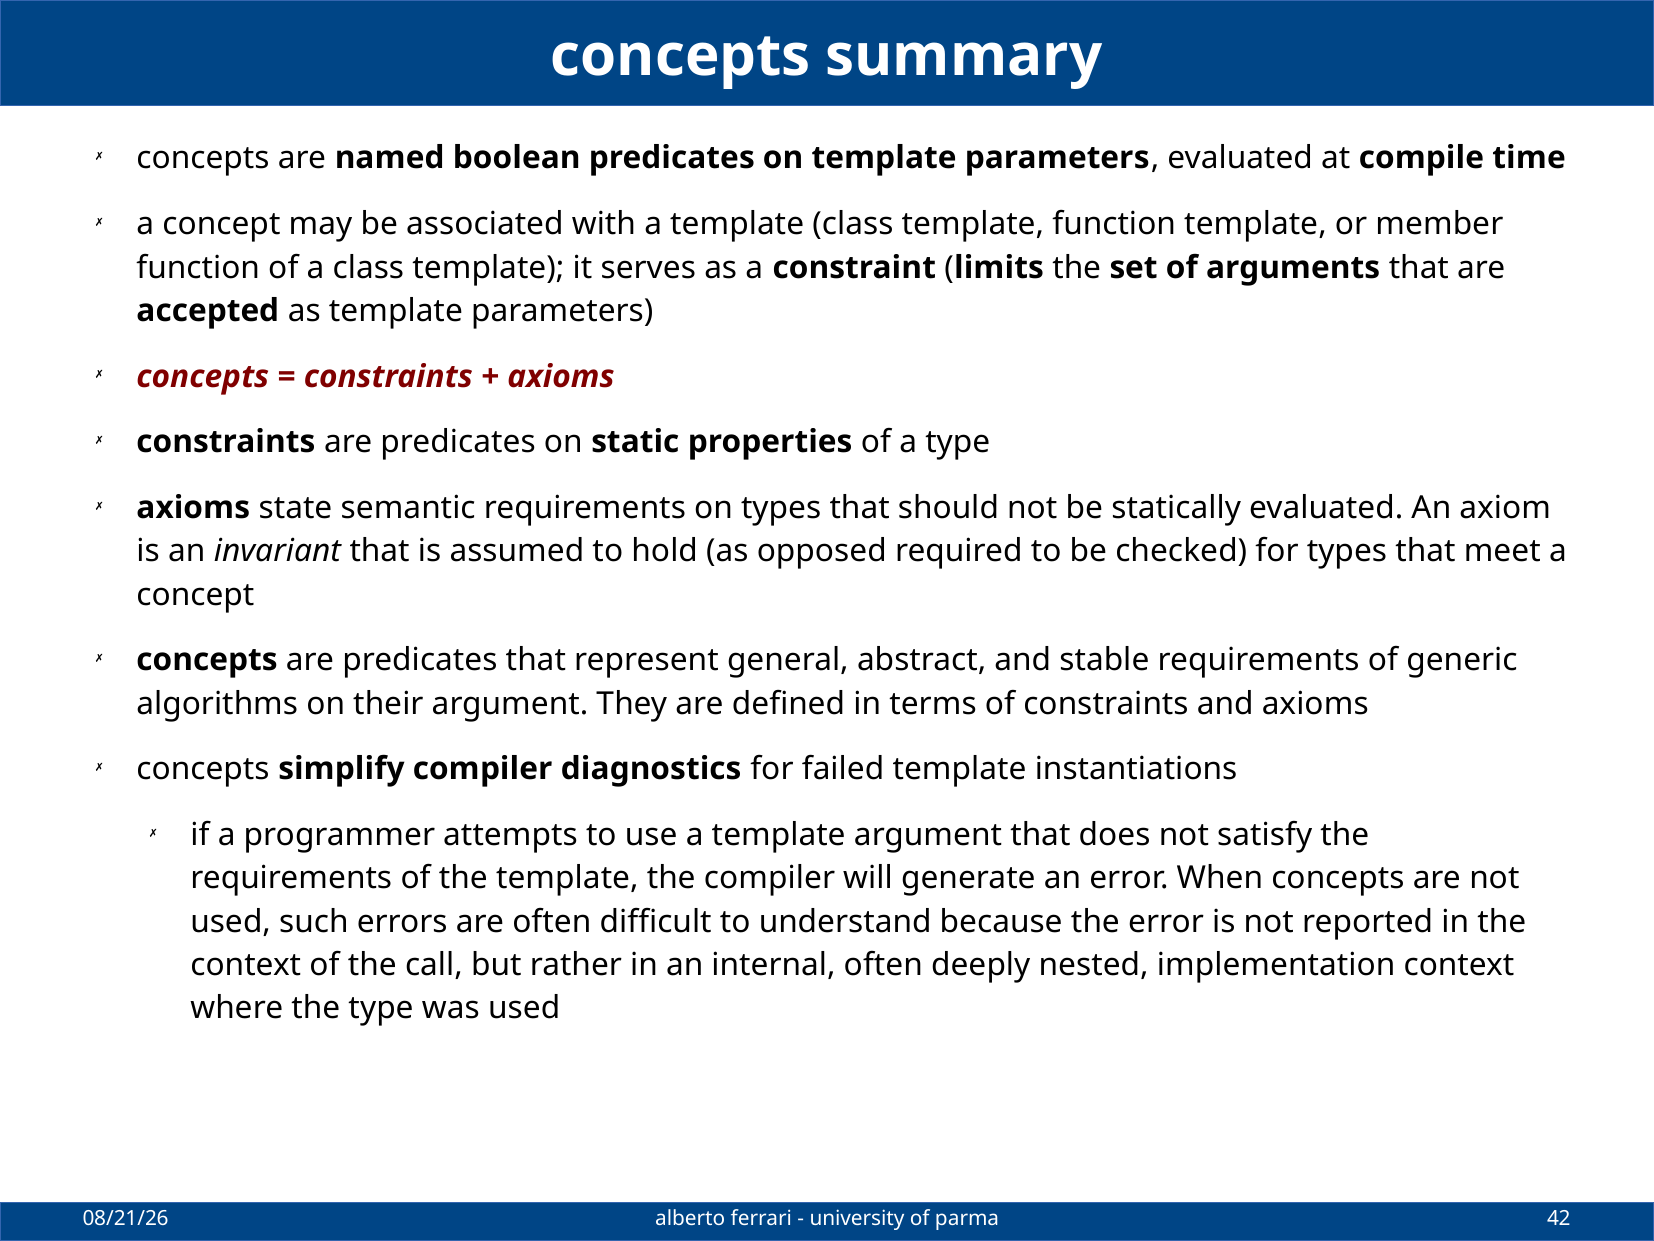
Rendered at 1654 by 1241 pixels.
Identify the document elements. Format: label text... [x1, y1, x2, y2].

list concepts are named boolean predicates on template parameters, evaluated at compile time a concept may be associated with a template (class template, function template, or member function of a class template); it serves as a constraint (limits the set of arguments that are accepted as template parameters) concepts = constraints + axioms constraints are predicates on static properties of a type axioms state semantic requirements on types that should not be statically evaluated. An axiom is an invariant that is assumed to hold (as opposed required to be checked) for types that meet a concept concepts are predicates that represent general, abstract, and stable requirements of generic algorithms on their argument. They are defined in terms of constraints and axioms concepts simplify compiler diagnostics for failed template instantiations if a programmer attempts to use a template argument that does not satisfy the requirements of the template, the compiler will generate an error. When concepts are not used, such errors are often difficult to understand because the error is not reported in the context of the call, but rather in an internal, often deeply nested, implementation context where the type was used [82, 135, 1571, 1066]
title concepts summary [0, 0, 1654, 106]
